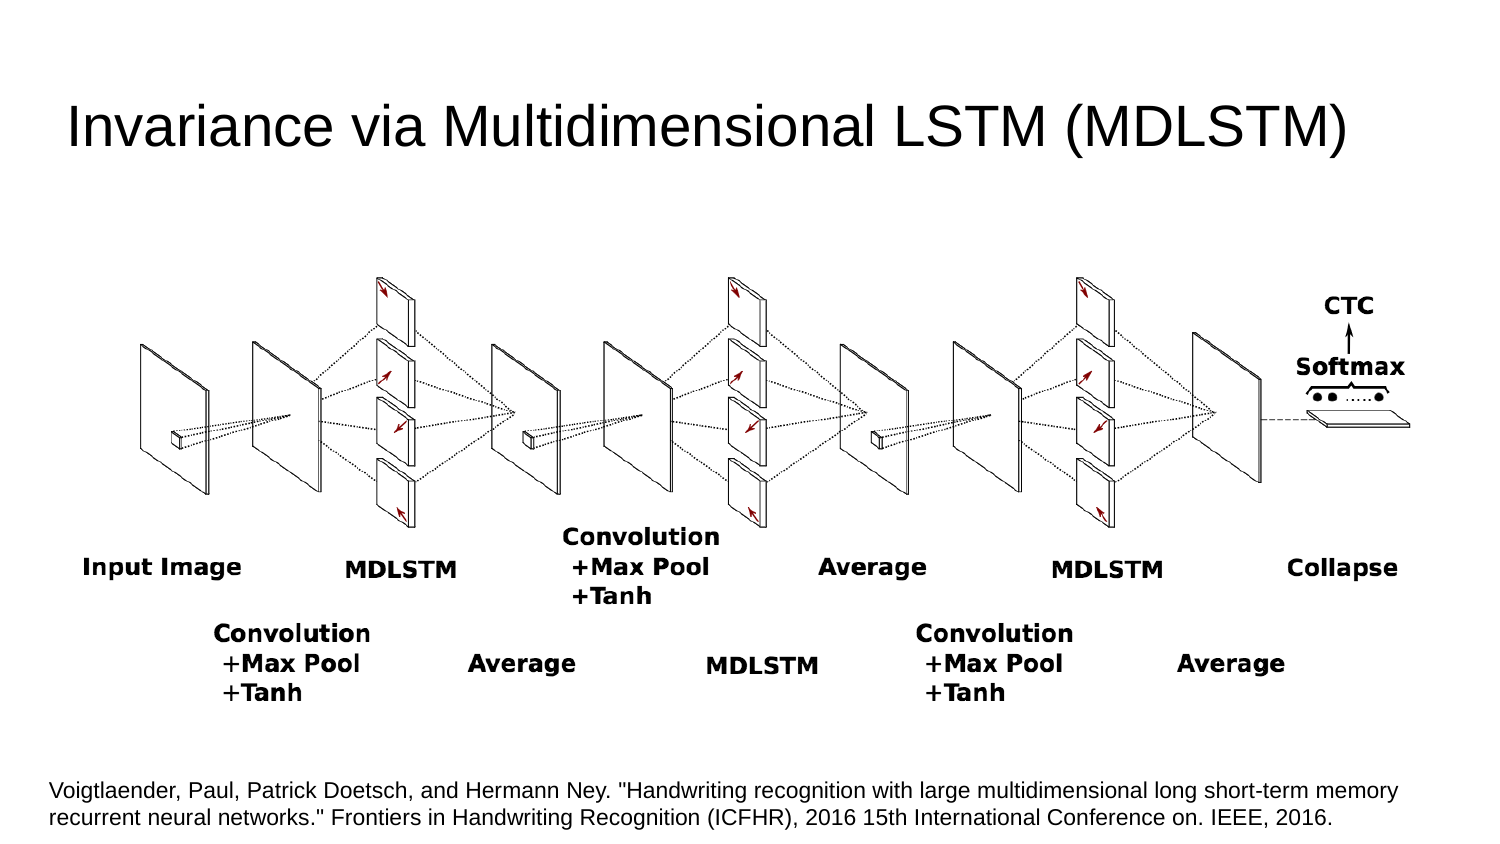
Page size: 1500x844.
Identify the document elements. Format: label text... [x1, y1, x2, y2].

text_box Voigtlaender, Paul, Patrick Doetsch, and Hermann Ney. "Handwriting recognition with large multidimensional long short-term memory recurrent neural networks." Frontiers in Handwriting Recognition (ICFHR), 2016 15th International Conference on. IEEE, 2016. [33, 760, 1423, 832]
picture [64, 259, 1436, 734]
title Invariance via Multidimensional LSTM (MDLSTM) [51, 72, 1449, 167]
